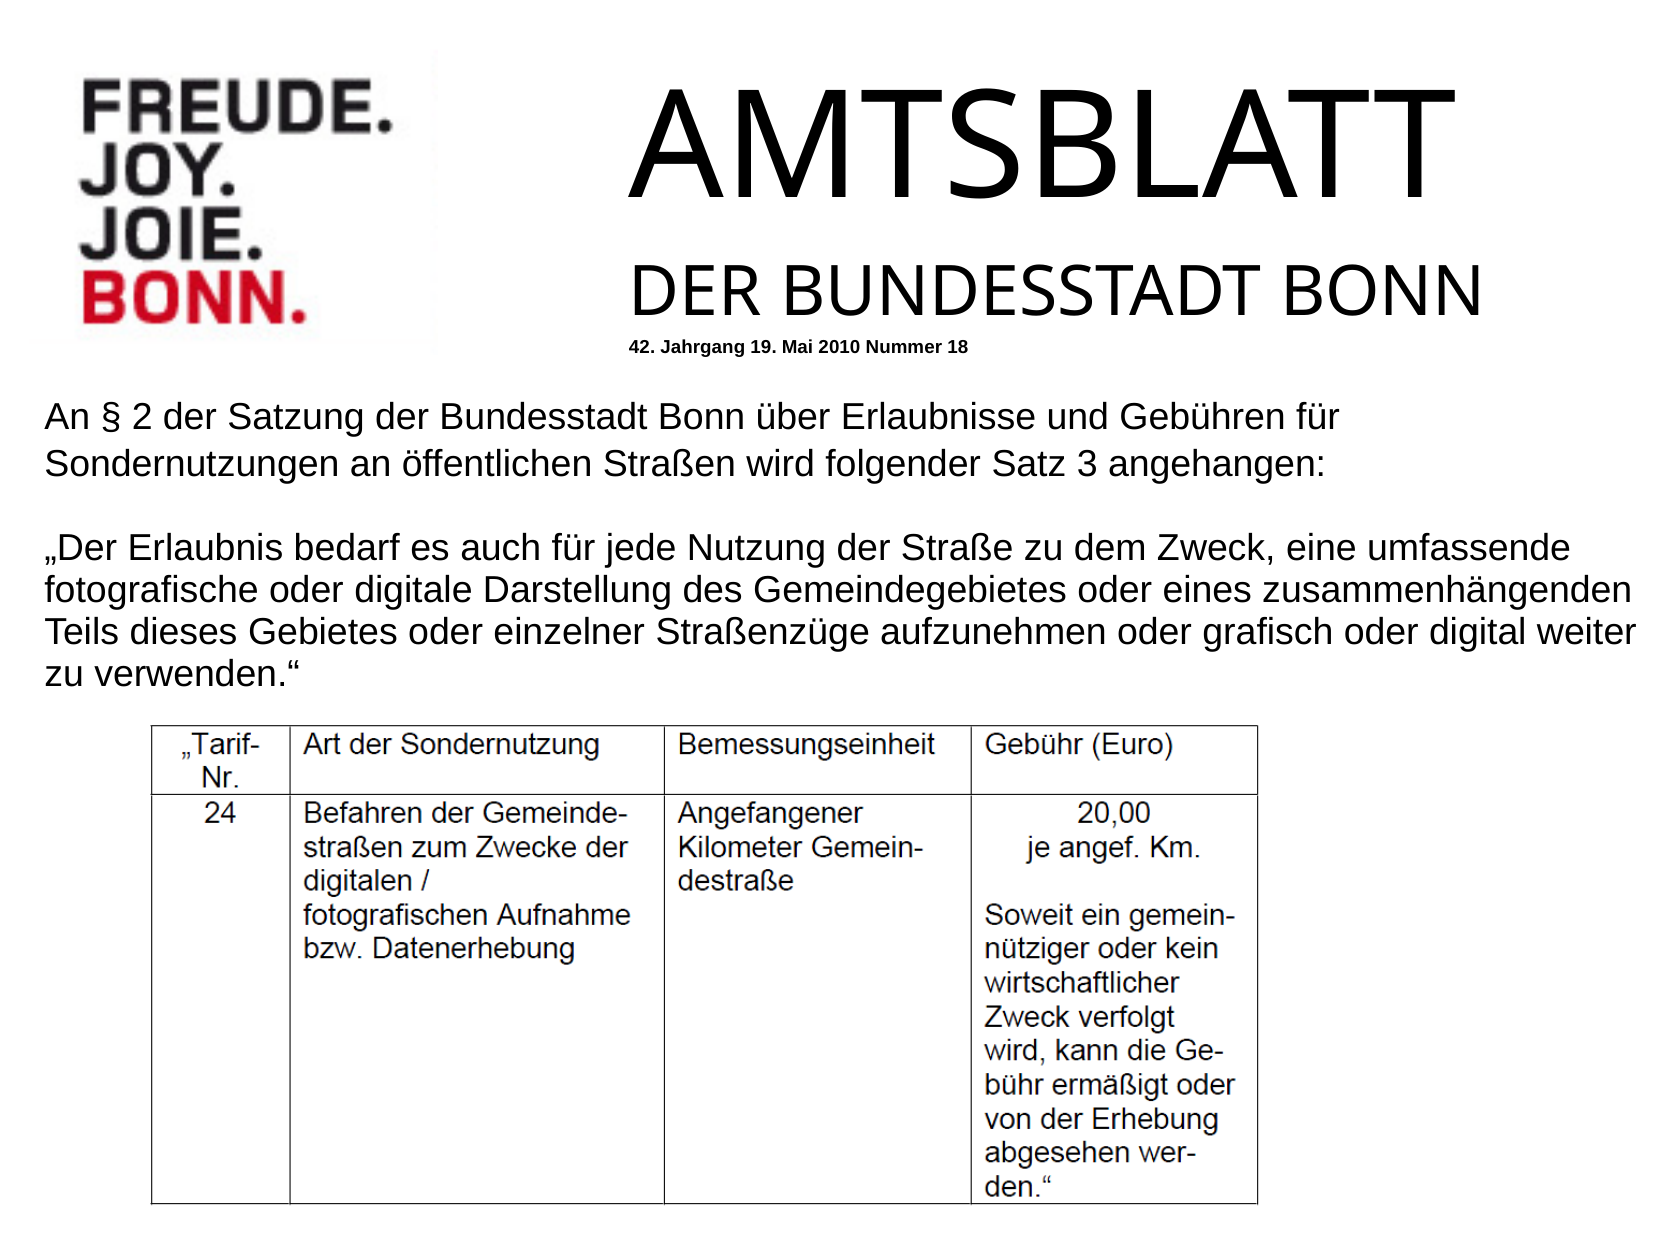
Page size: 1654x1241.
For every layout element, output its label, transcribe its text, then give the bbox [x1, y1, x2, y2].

picture [29, 29, 438, 355]
text_box An § 2 der Satzung der Bundesstadt Bonn über Erlaubnisse und Gebühren für Sondernutzungen an öffentlichen Straßen wird folgender Satz 3 angehangen: „Der Erlaubnis bedarf es auch für jede Nutzung der Straße zu dem Zweck, eine umfassende fotografische oder digitale Darstellung des Gemeindegebietes oder eines zusammenhängenden Teils dieses Gebietes oder einzelner Straßenzüge aufzunehmen oder grafisch oder digital weiter zu verwenden.“ [29, 383, 1654, 698]
text_box AMTSBLATT DER BUNDESSTADT BONN 42. Jahrgang 19. Mai 2010 Nummer 18 [614, 29, 1654, 383]
picture [119, 708, 1270, 1216]
